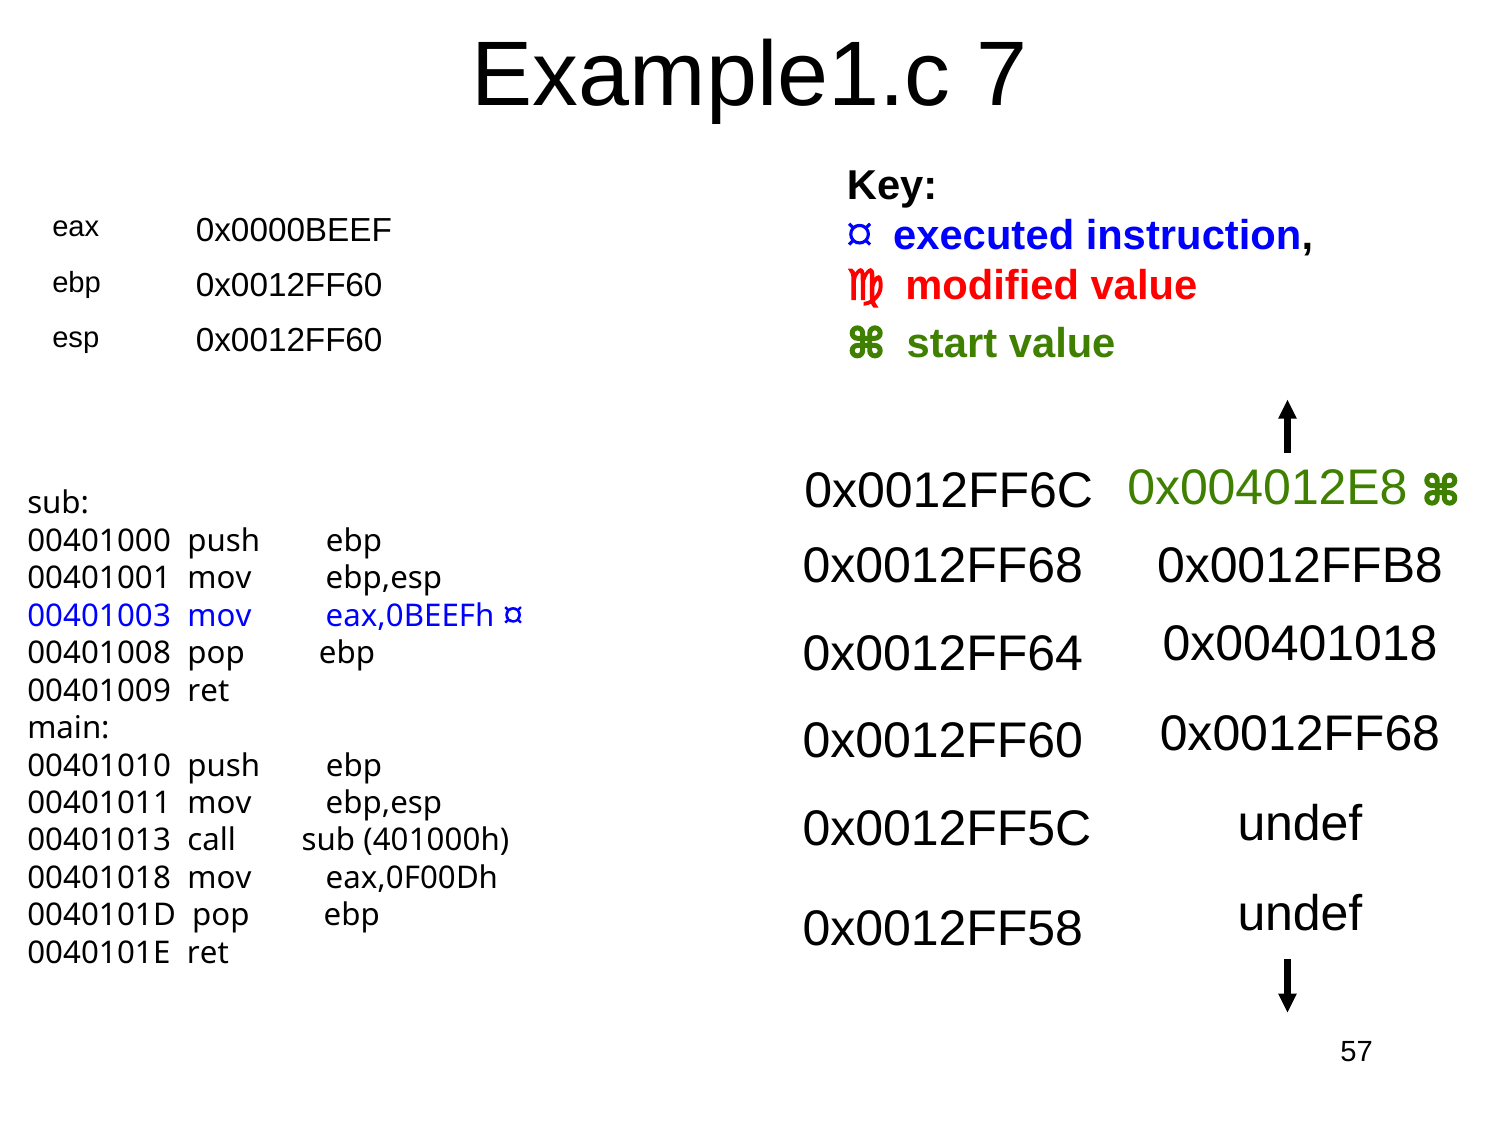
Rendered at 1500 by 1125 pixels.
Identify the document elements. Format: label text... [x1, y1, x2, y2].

table_cell 0x0012FF60 [181, 311, 525, 366]
table_cell esp [38, 311, 181, 366]
text_box 0x0012FF68 [787, 524, 1098, 601]
text_box 0x0012FF6C [789, 449, 1108, 526]
table_cell 0x00401018 [1112, 603, 1487, 692]
table_header 0x0012FFB8 [1112, 525, 1487, 603]
text_box 0x0012FF60 [787, 699, 1098, 776]
table_cell undef [1112, 783, 1487, 872]
text_box 0x0012FF5C [787, 787, 1107, 863]
table_header eax [38, 200, 181, 255]
text_box Key: executed instruction, modified value start value [832, 149, 1340, 376]
text_box sub: 00401000 push ebp 00401001 mov ebp,esp 00401003 mov eax,0BEEFh  00401008 pop ebp 00401009 ret main: 00401010 push ebp 00401011 mov ebp,esp 00401013 call sub (401000h) 00401018 mov eax,0F00Dh 0040101D pop ebp 0040101E ret [12, 474, 775, 1101]
table_cell 0x0012FF60 [181, 255, 525, 311]
table_header 0x0000BEEF [181, 200, 525, 255]
text_box 0x0012FF64 [787, 612, 1098, 688]
title Example1.c 7 [112, 0, 1388, 163]
table_header 0x004012E8  [1112, 447, 1487, 525]
table_cell ebp [38, 255, 181, 311]
table_cell 0x0012FF68 [1112, 692, 1487, 783]
table_cell undef [1112, 872, 1487, 962]
text_box <number> [1074, 1025, 1388, 1101]
text_box 0x0012FF58 [787, 887, 1098, 963]
